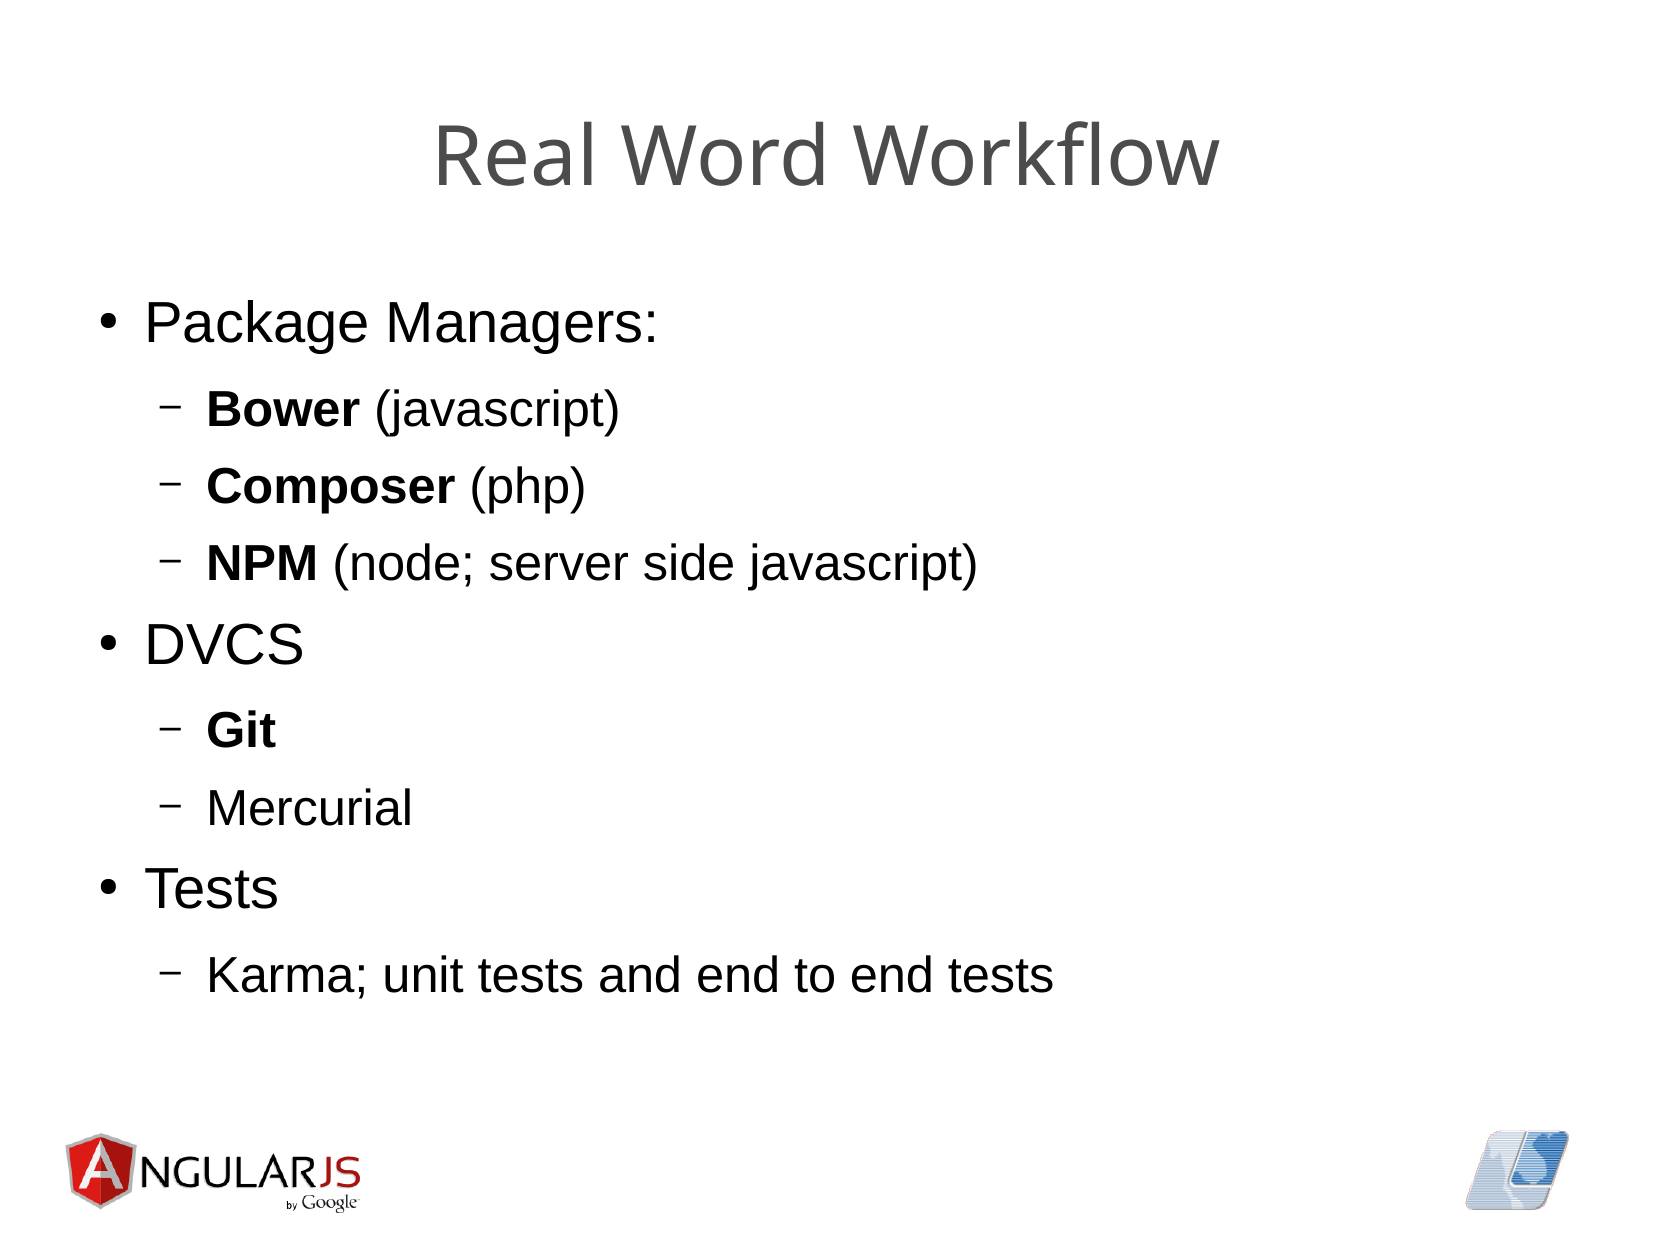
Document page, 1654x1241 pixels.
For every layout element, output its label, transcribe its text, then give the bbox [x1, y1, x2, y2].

picture [1461, 1129, 1571, 1210]
picture [59, 1091, 367, 1241]
list Package Managers: Bower (javascript) Composer (php) NPM (node; server side javascript) DVCS Git Mercurial Tests Karma; unit tests and end to end tests [82, 290, 1538, 1010]
title Real Word Workflow [82, 49, 1571, 257]
